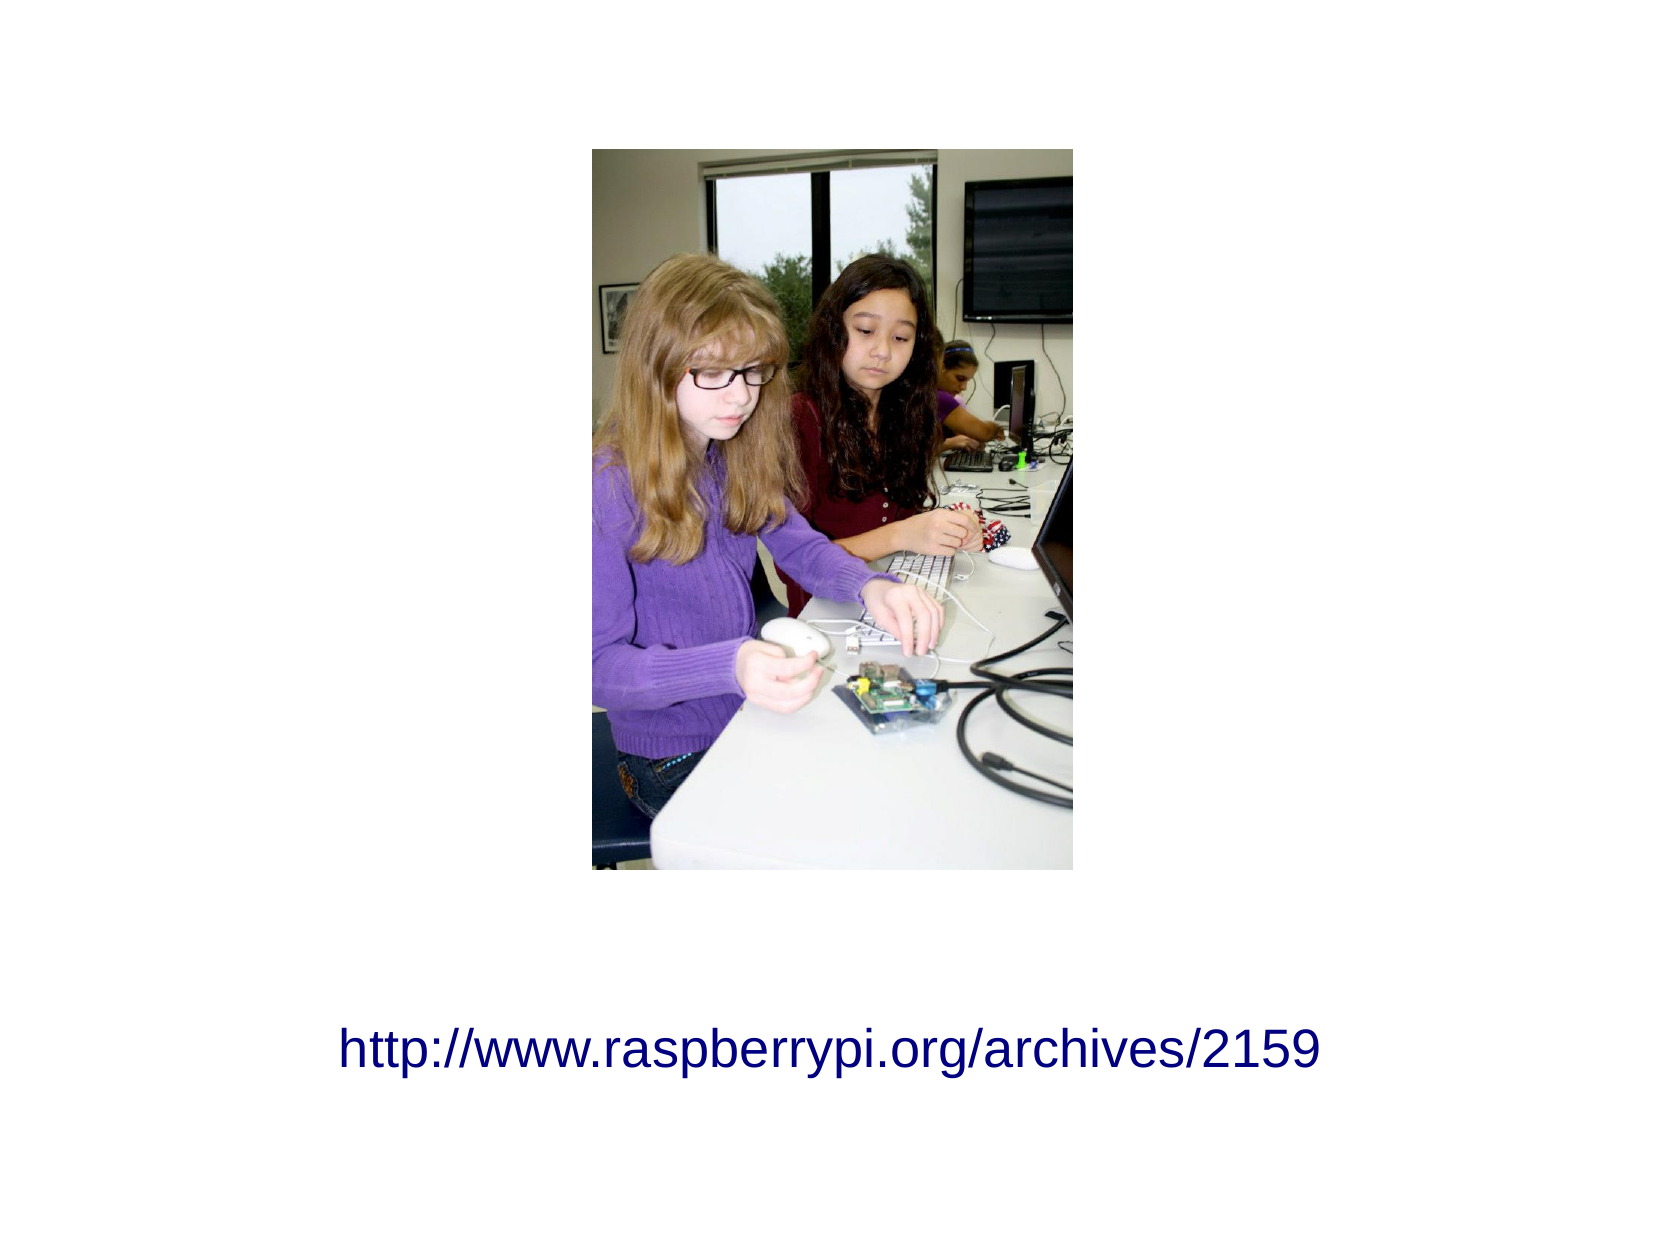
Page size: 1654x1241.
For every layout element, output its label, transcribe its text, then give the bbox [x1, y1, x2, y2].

title http://www.raspberrypi.org/archives/2159 [86, 945, 1576, 1153]
picture [592, 149, 1073, 870]
